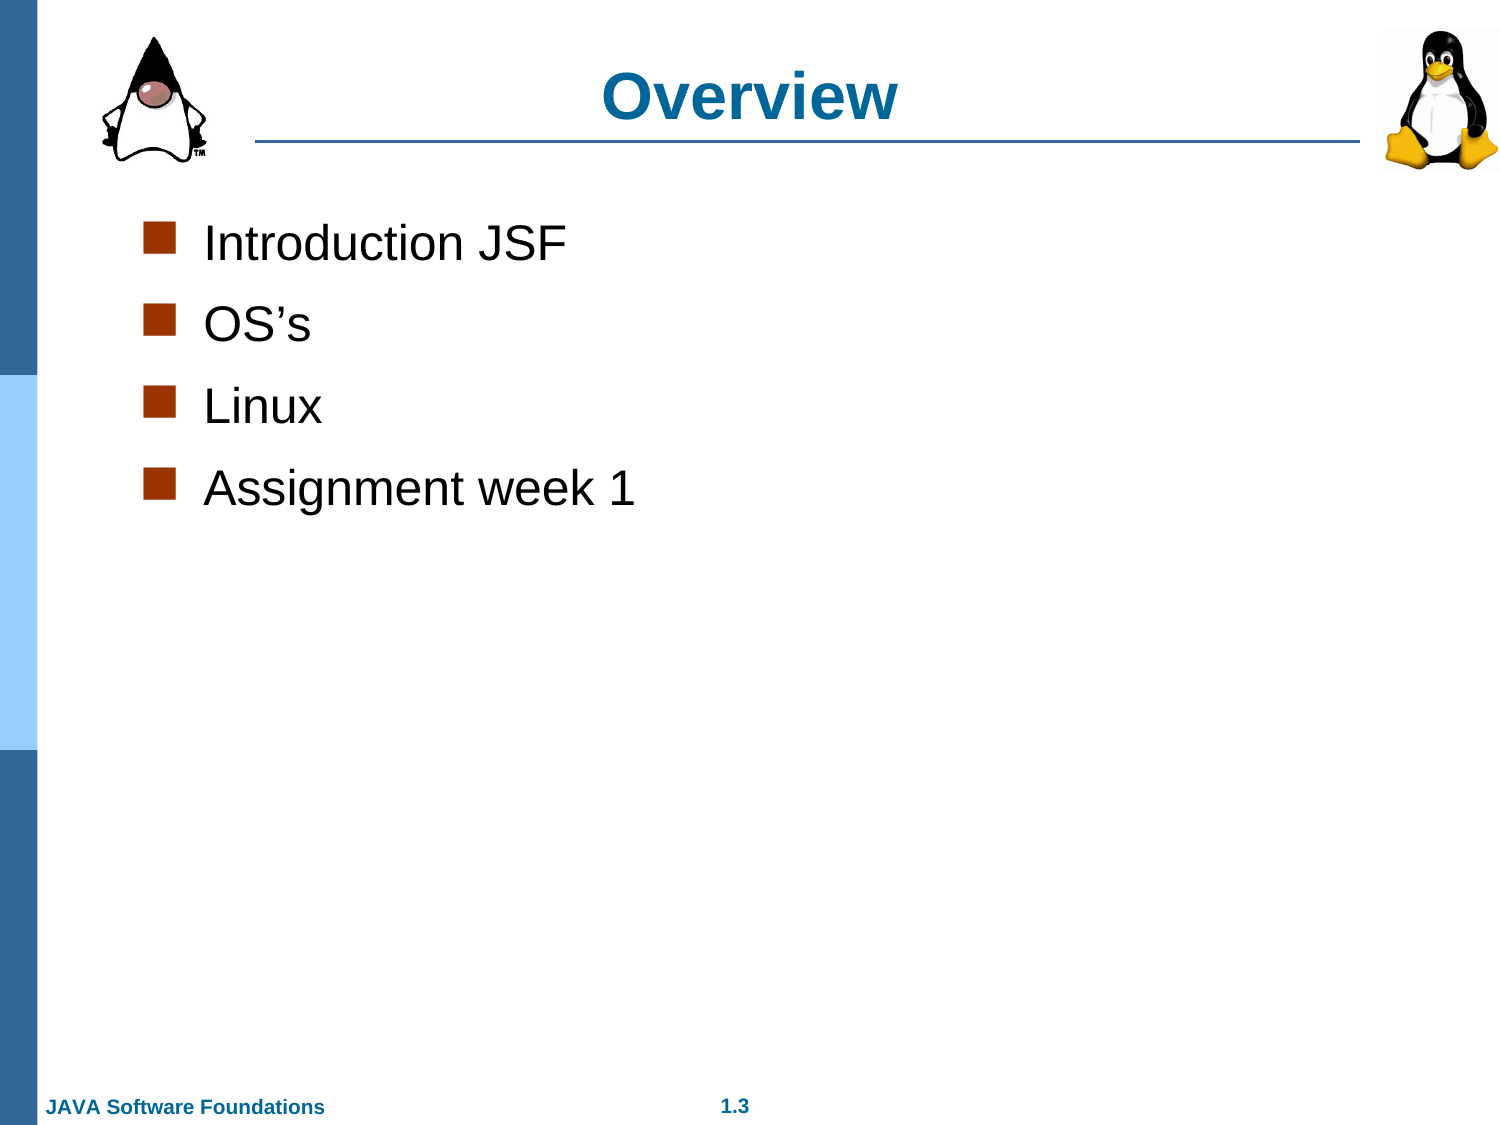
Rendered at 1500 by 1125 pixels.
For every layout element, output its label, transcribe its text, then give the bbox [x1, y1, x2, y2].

picture [54, 0, 255, 200]
list Introduction JSF OS’s Linux Assignment week 1 [132, 202, 1483, 1041]
title Overview [75, 44, 1426, 141]
picture [1383, 28, 1500, 173]
